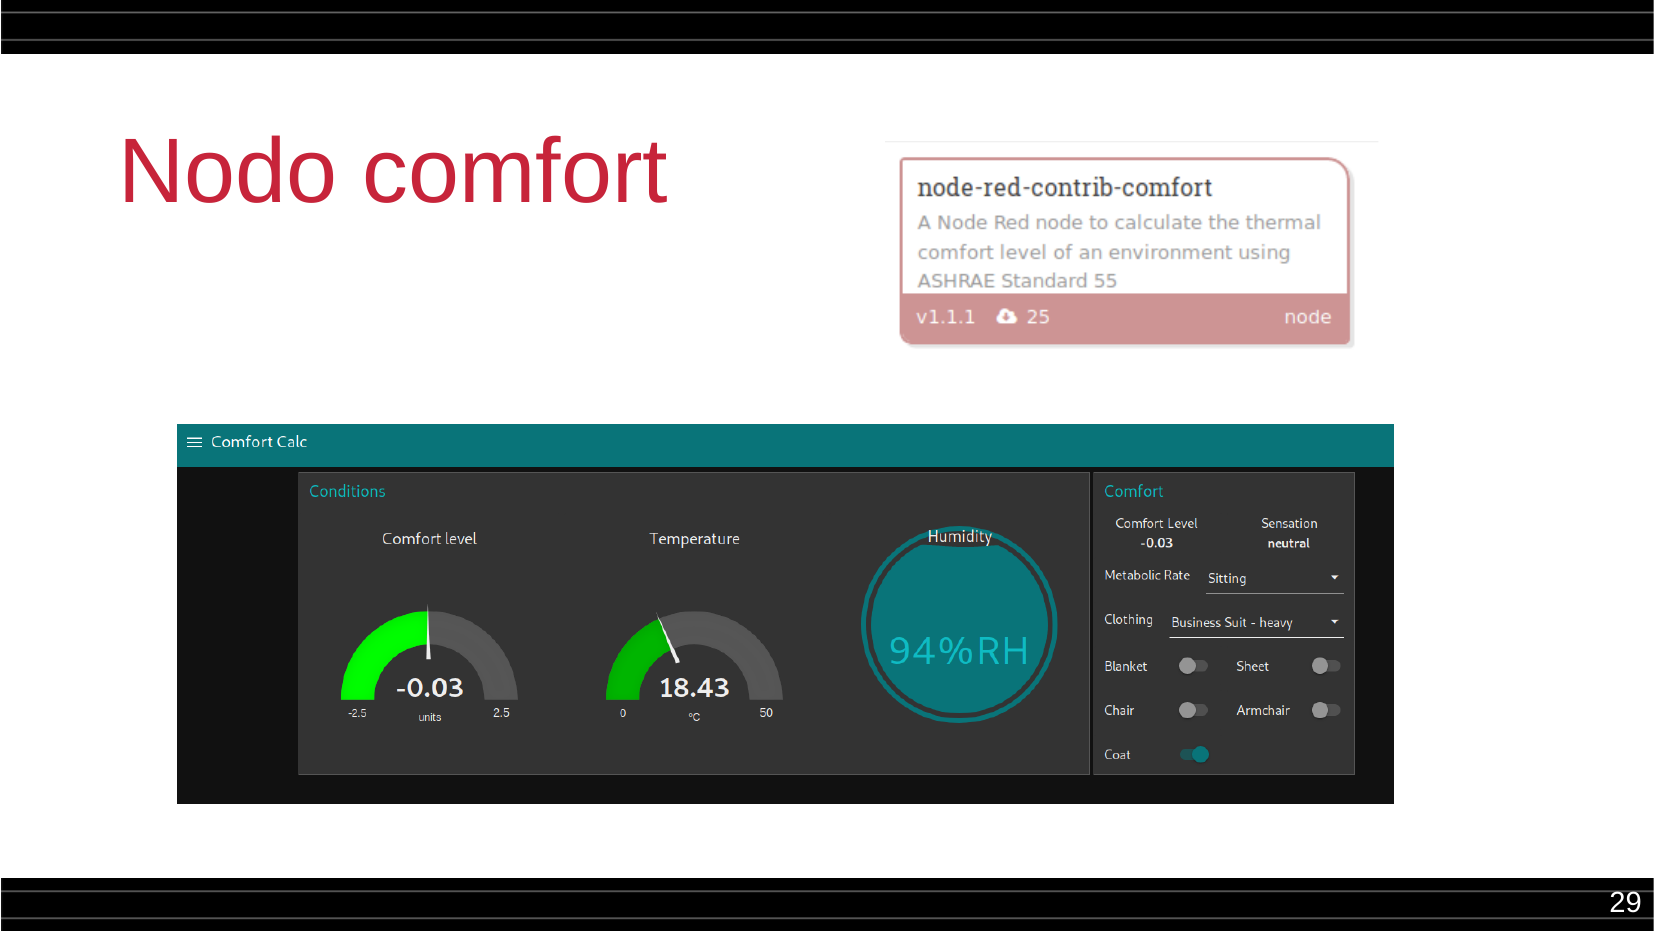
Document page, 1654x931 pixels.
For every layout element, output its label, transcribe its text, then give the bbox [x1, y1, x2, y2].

picture [177, 424, 1394, 804]
title Nodo comfort [118, 92, 1040, 249]
picture [885, 141, 1383, 376]
picture [1, 878, 1654, 931]
picture [1, 0, 1654, 54]
